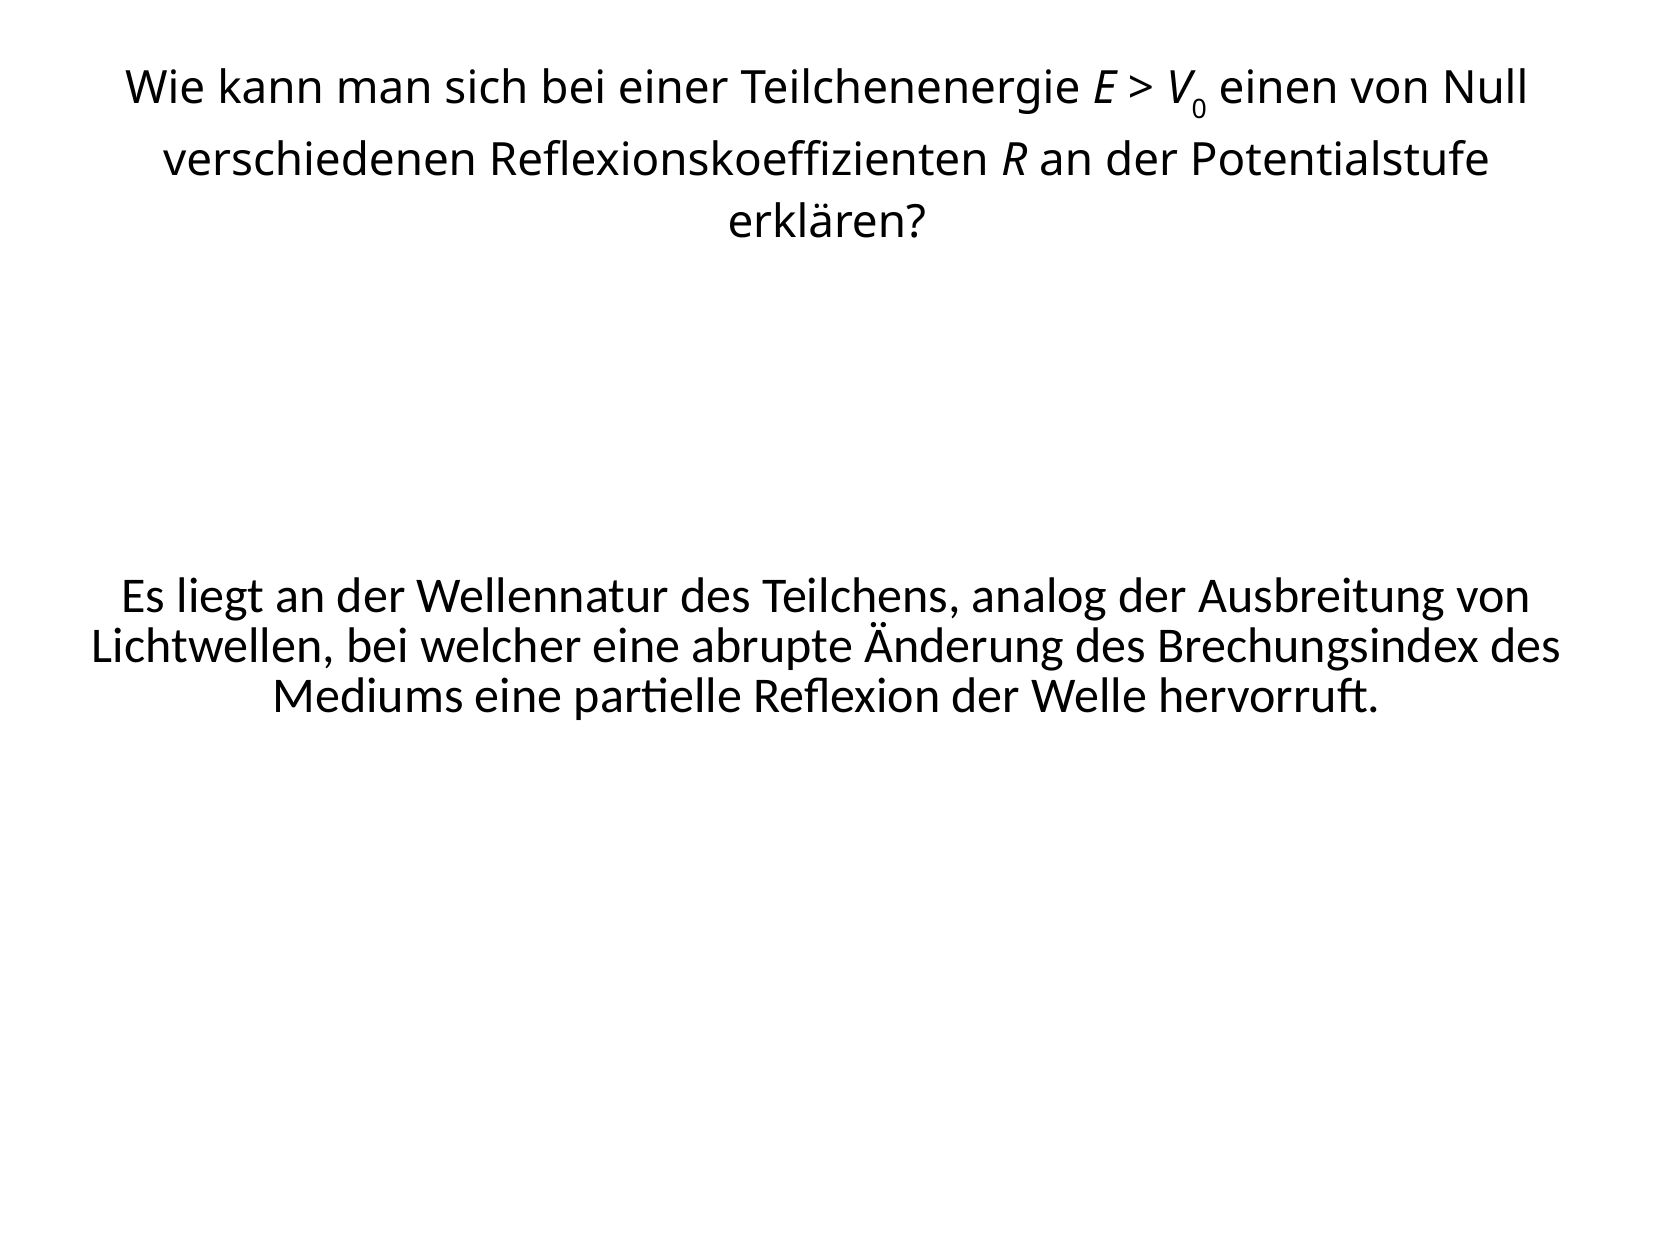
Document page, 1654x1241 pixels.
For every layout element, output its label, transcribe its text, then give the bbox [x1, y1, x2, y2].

subtitle Es liegt an der Wellennatur des Teilchens, analog der Ausbreitung von Lichtwellen, bei welcher eine abrupte Änderung des Brechungsindex des Mediums eine partielle Reflexion der Welle hervorruft. [82, 290, 1571, 1010]
title Wie kann man sich bei einer Teilchenenergie E > V0 einen von Null verschiedenen Reflexionskoeffizienten R an der Potentialstufe erklären? [82, 49, 1571, 257]
